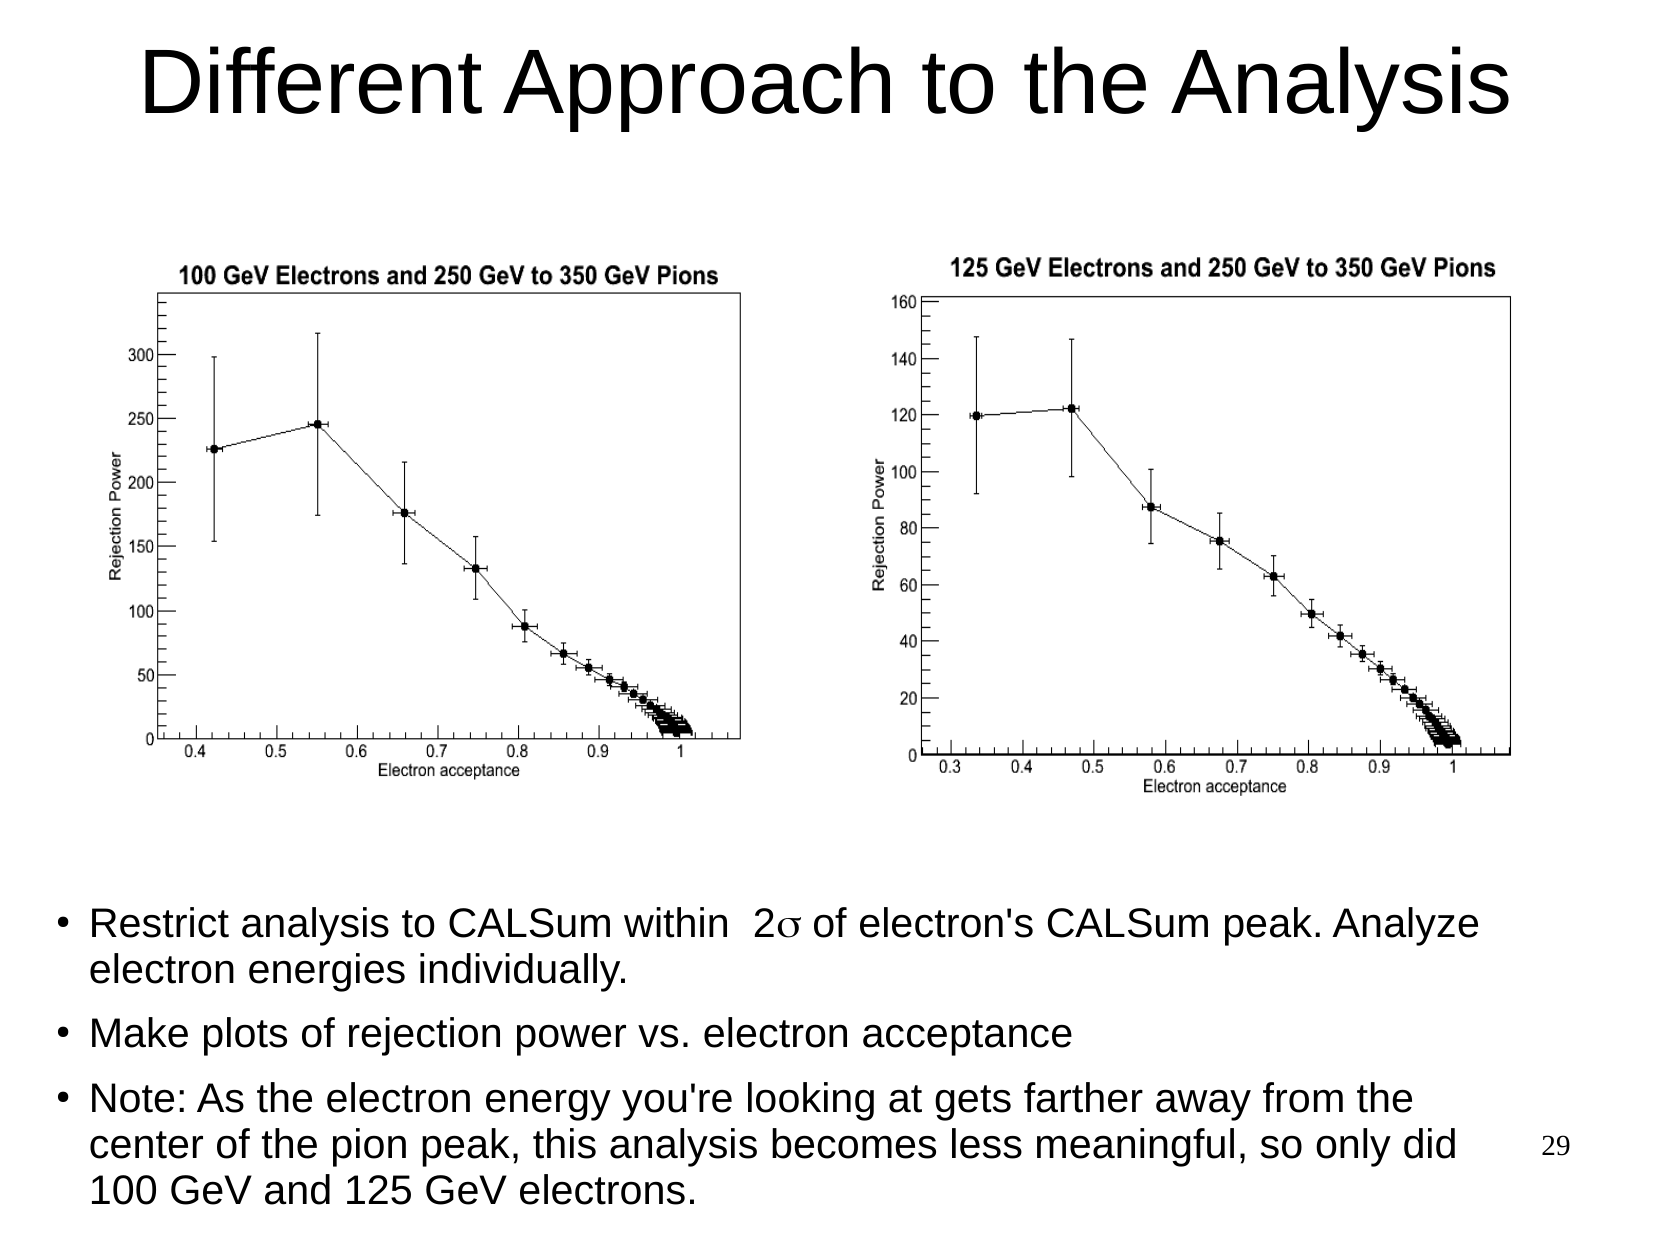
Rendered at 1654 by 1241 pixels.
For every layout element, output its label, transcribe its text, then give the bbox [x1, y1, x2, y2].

picture [848, 239, 1584, 813]
list Restrict analysis to CALSum within 2s of electron's CALSum peak. Analyze electron energies individually. Make plots of rejection power vs. electron acceptance Note: As the electron energy you're looking at gets farther away from the center of the pion peak, this analysis becomes less meaningful, so only did 100 GeV and 125 GeV electrons. [45, 900, 1531, 1216]
picture [85, 237, 813, 796]
title Different Approach to the Analysis [82, 0, 1571, 186]
